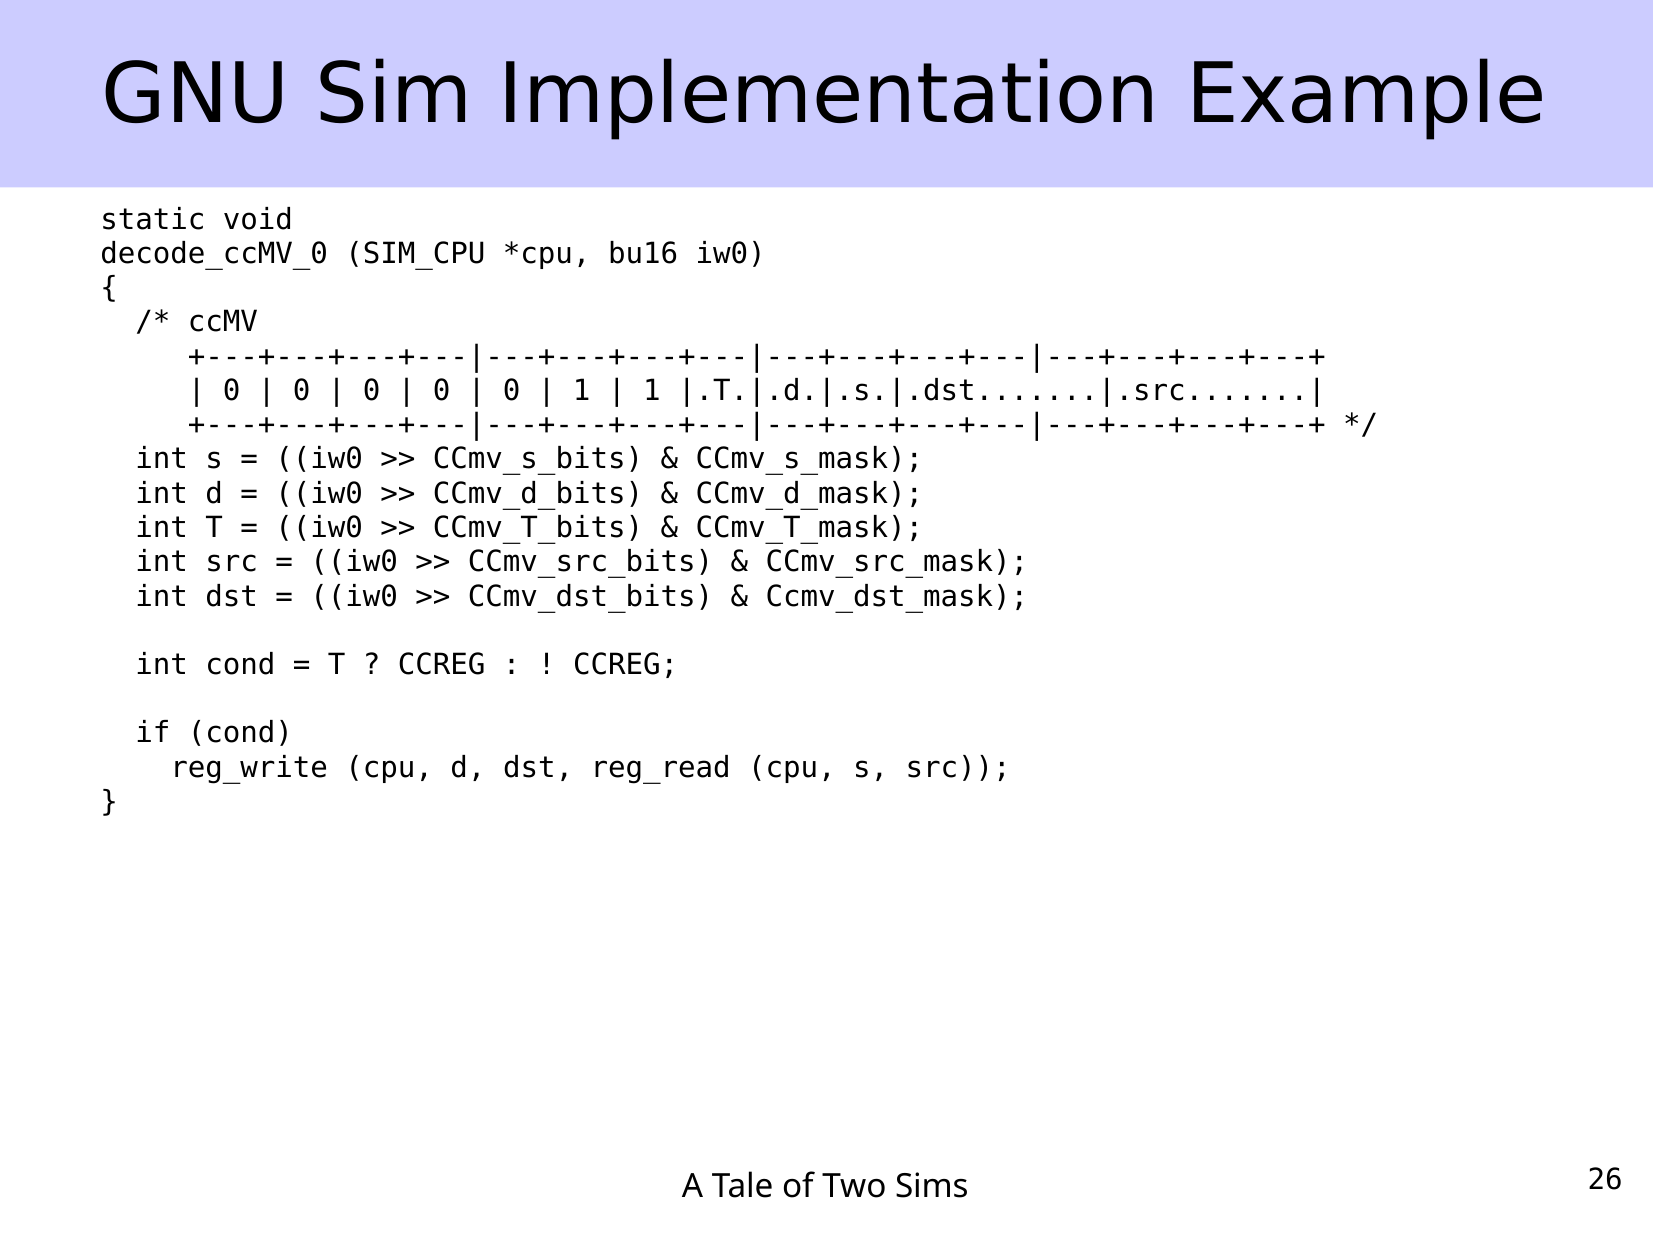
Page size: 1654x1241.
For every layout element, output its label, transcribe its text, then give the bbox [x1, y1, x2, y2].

title GNU Sim Implementation Example [0, 0, 1651, 188]
list static void decode_ccMV_0 (SIM_CPU *cpu, bu16 iw0) { /* ccMV +---+---+---+---|---+---+---+---|---+---+---+---|---+---+---+---+ | 0 | 0 | 0 | 0 | 0 | 1 | 1 |.T.|.d.|.s.|.dst.......|.src.......| +---+---+---+---|---+---+---+---|---+---+---+---|---+---+---+---+ */ int s = ((iw0 >> CCmv_s_bits) & CCmv_s_mask); int d = ((iw0 >> CCmv_d_bits) & CCmv_d_mask); int T = ((iw0 >> CCmv_T_bits) & CCmv_T_mask); int src = ((iw0 >> CCmv_src_bits) & CCmv_src_mask); int dst = ((iw0 >> CCmv_dst_bits) & Ccmv_dst_mask); int cond = T ? CCREG : ! CCREG; if (cond) reg_write (cpu, d, dst, reg_read (cpu, s, src)); } [29, 201, 1620, 1151]
